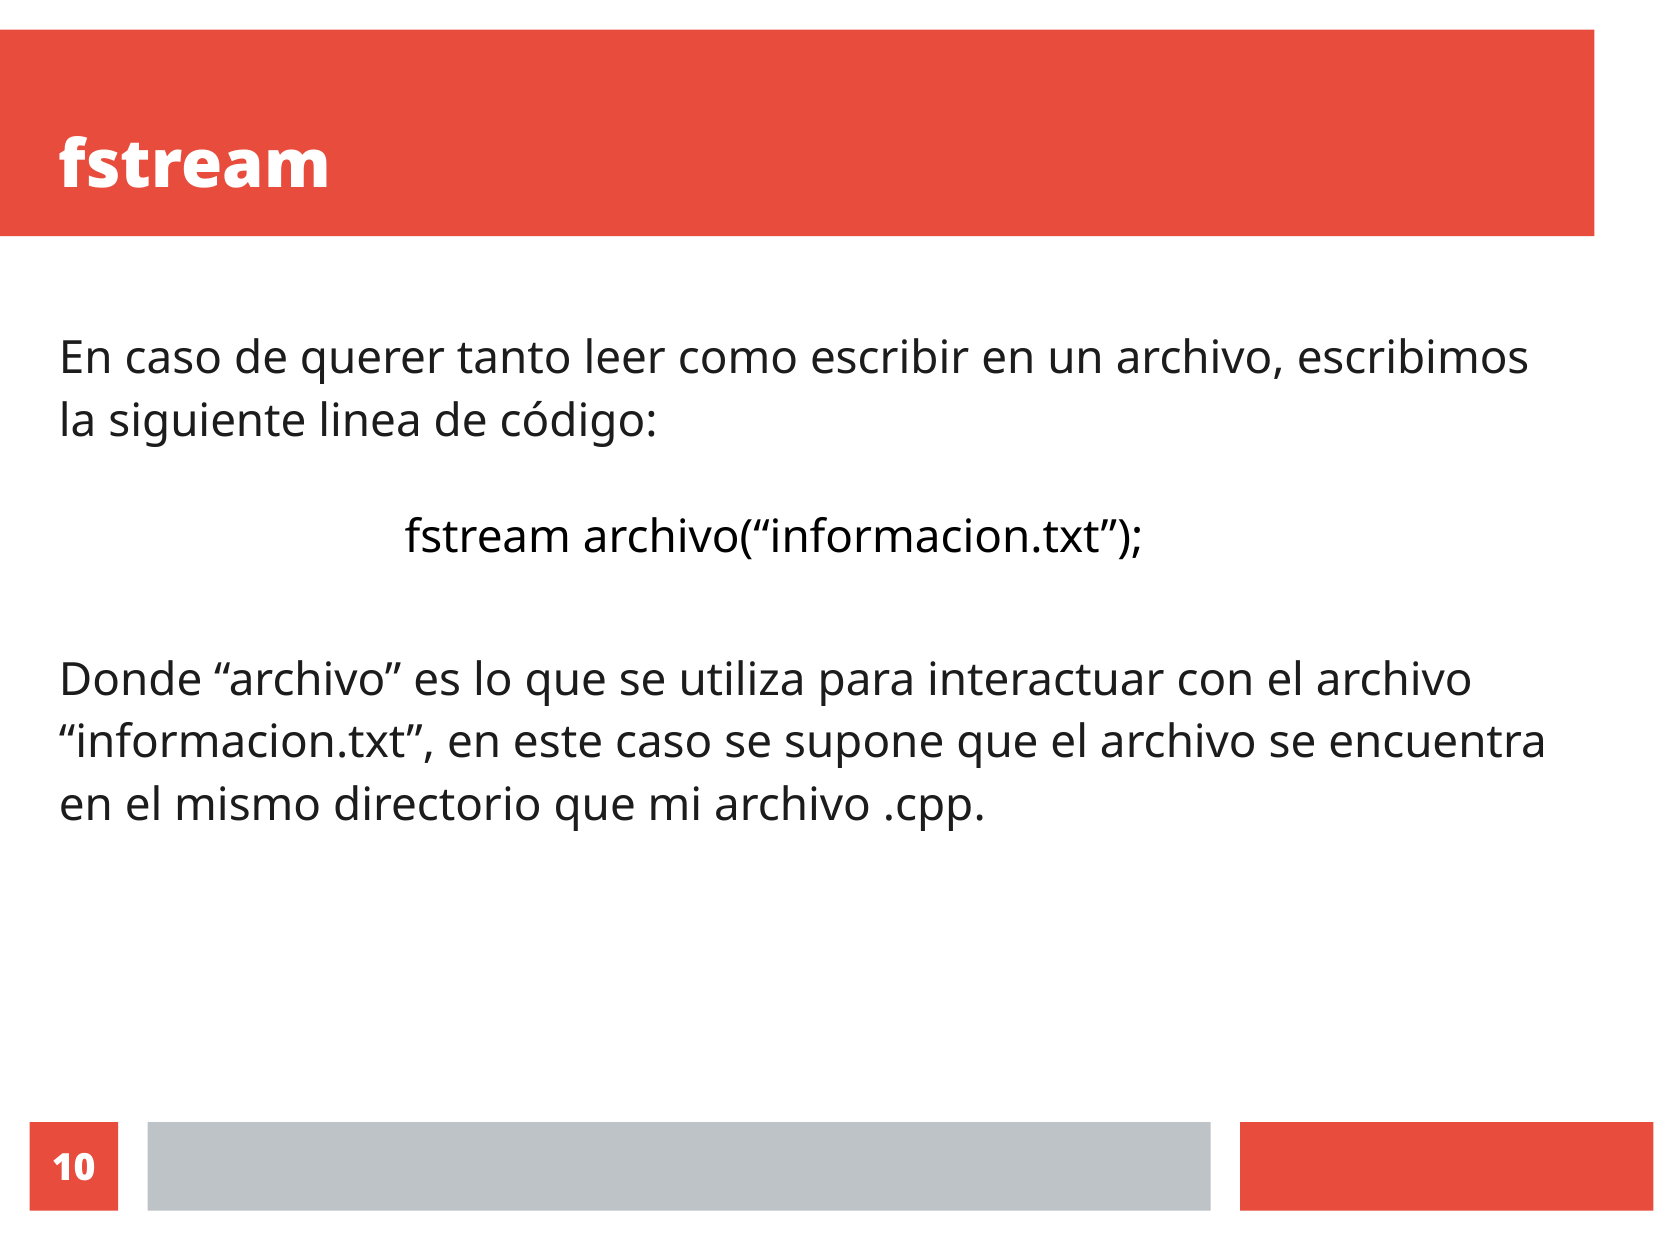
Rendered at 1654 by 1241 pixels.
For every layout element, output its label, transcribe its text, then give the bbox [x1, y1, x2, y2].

text_box fstream archivo(“informacion.txt”); [389, 496, 1371, 562]
title fstream [59, 59, 1595, 207]
list En caso de querer tanto leer como escribir en un archivo, escribimos la siguiente linea de código: Donde “archivo” es lo que se utiliza para interactuar con el archivo “informacion.txt”, en este caso se supone que el archivo se encuentra en el mismo directorio que mi archivo .cpp. [59, 324, 1565, 1093]
